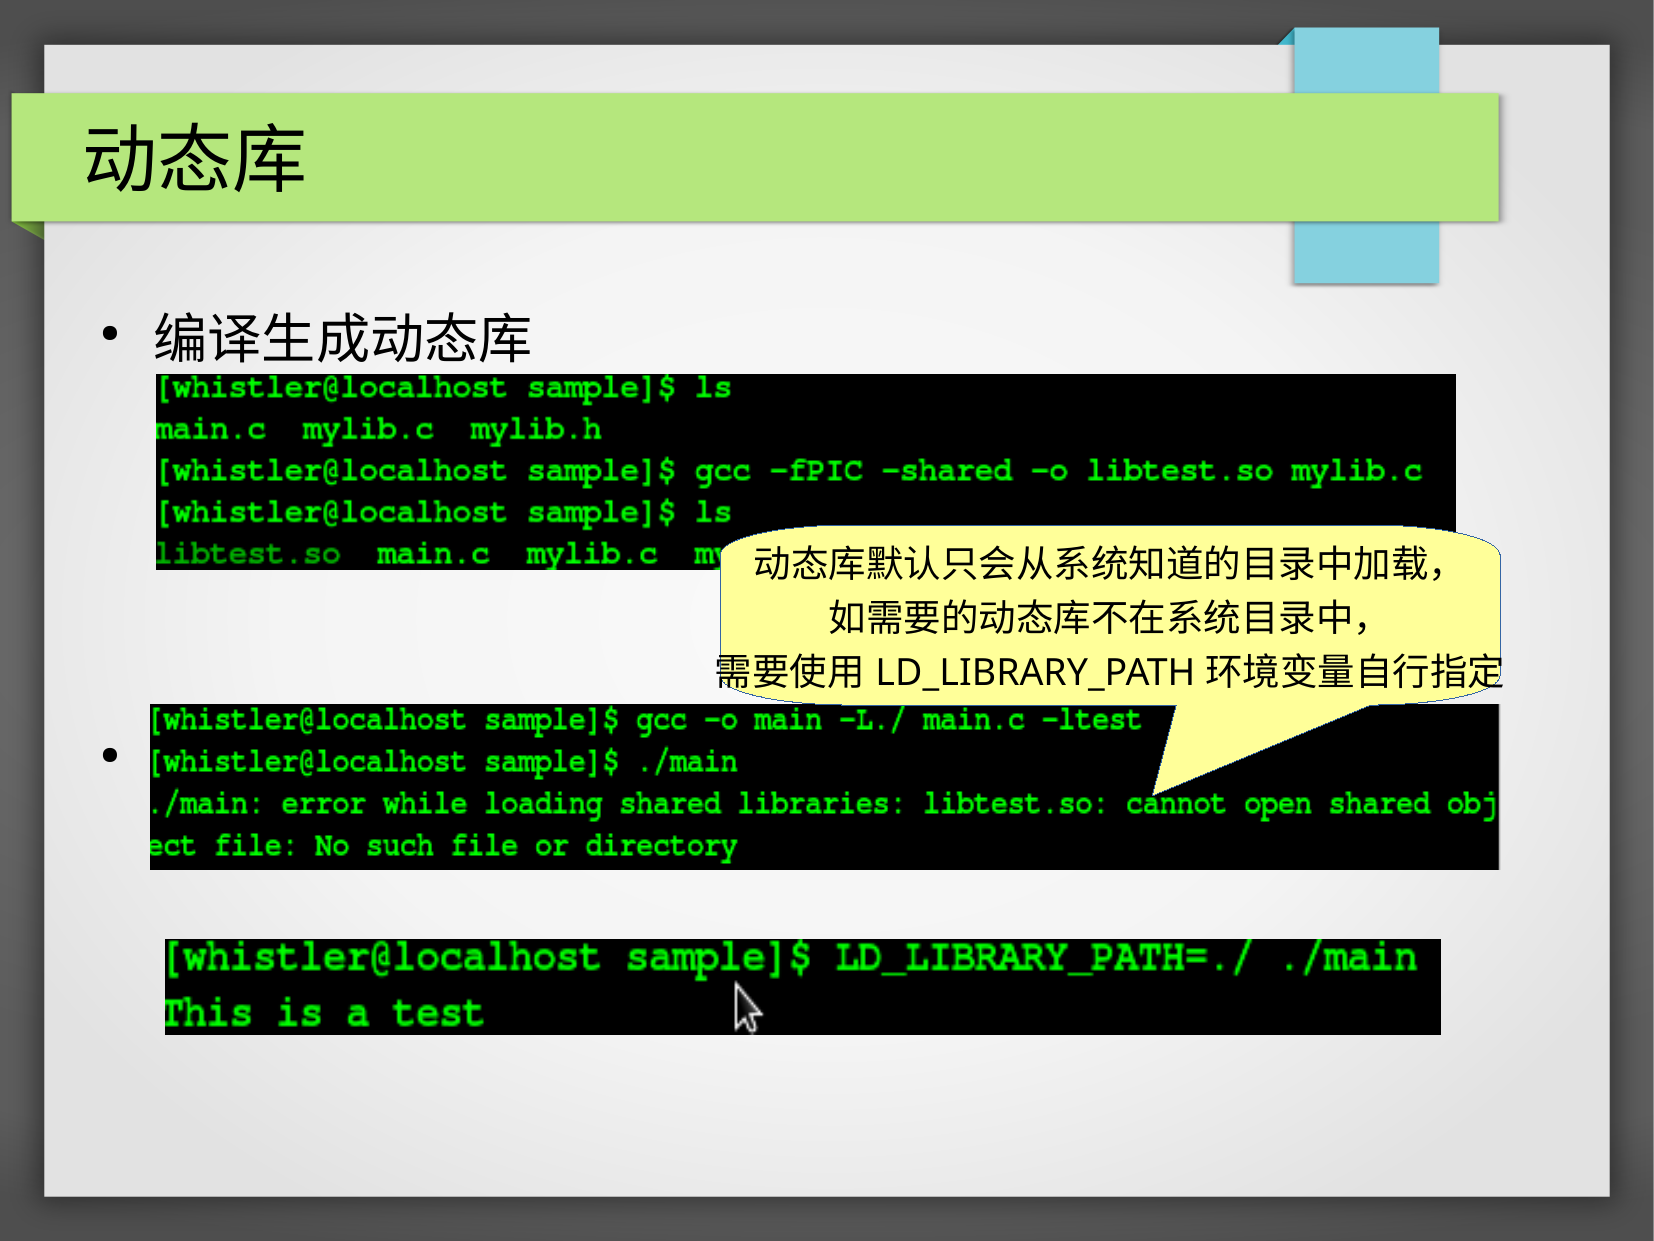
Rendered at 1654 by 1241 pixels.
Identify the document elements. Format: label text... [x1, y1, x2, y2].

picture [0, 0, 1654, 1241]
list 编译生成动态库 编译并执行main程序 [82, 295, 1571, 1015]
title 动态库 [82, 94, 1264, 213]
text_box 动态库默认只会从系统知道的目录中加载， 如需要的动态库不在系统目录中， 需要使用LD_LIBRARY_PATH环境变量自行指定 [720, 525, 1501, 796]
